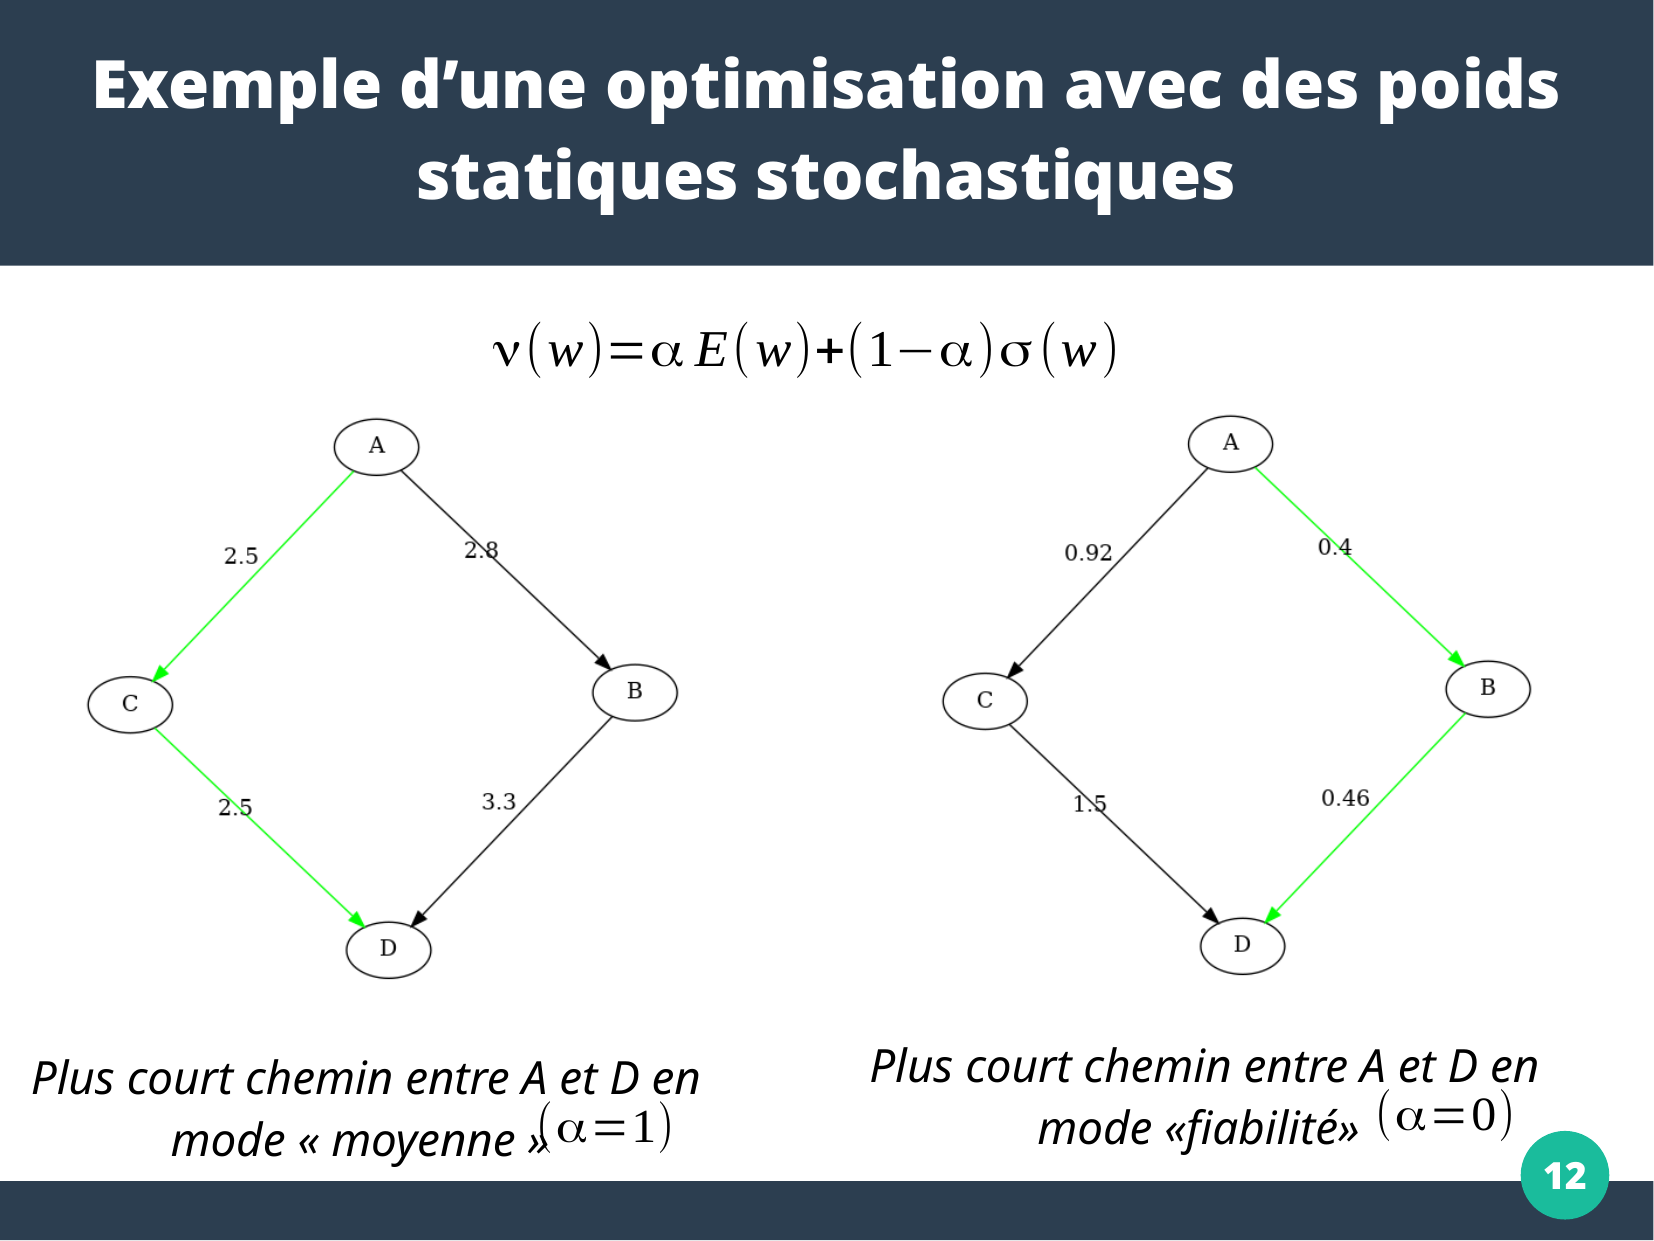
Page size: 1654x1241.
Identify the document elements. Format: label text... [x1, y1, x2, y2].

text_box Plus court chemin entre A et D en mode «fiabilité» [838, 1025, 1571, 1193]
picture [937, 410, 1536, 981]
chart [484, 318, 1126, 382]
chart [1370, 1086, 1522, 1145]
chart [531, 1098, 682, 1156]
picture [82, 413, 683, 985]
text_box Plus court chemin entre A et D en mode « moyenne » [0, 1037, 733, 1205]
title Exemple d’une optimisation avec des poids statiques stochastiques [59, 49, 1595, 207]
